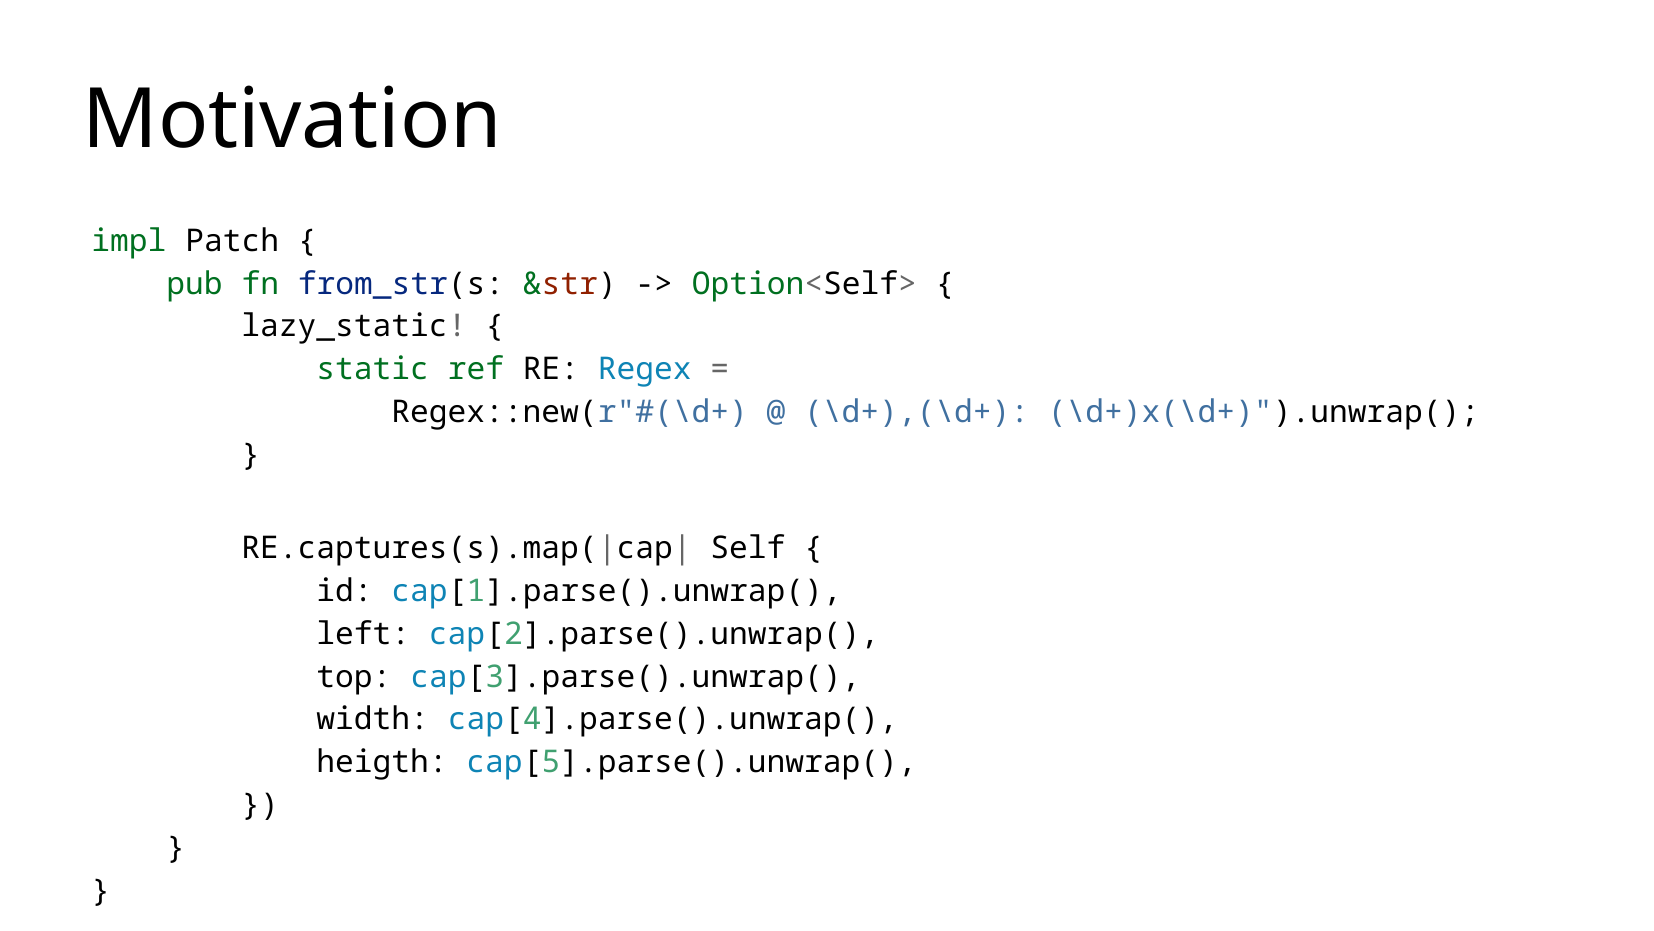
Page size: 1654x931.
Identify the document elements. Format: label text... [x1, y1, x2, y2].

title Motivation [82, 37, 1571, 193]
text_box impl Patch { pub fn from_str(s: &str) -> Option<Self> { lazy_static! { static ref RE: Regex = Regex::new(r"#(\d+) @ (\d+),(\d+): (\d+)x(\d+)").unwrap(); } RE.captures(s).map(|cap| Self { id: cap[1].parse().unwrap(), left: cap[2].parse().unwrap(), top: cap[3].parse().unwrap(), width: cap[4].parse().unwrap(), heigth: cap[5].parse().unwrap(), }) } } [76, 210, 1531, 846]
